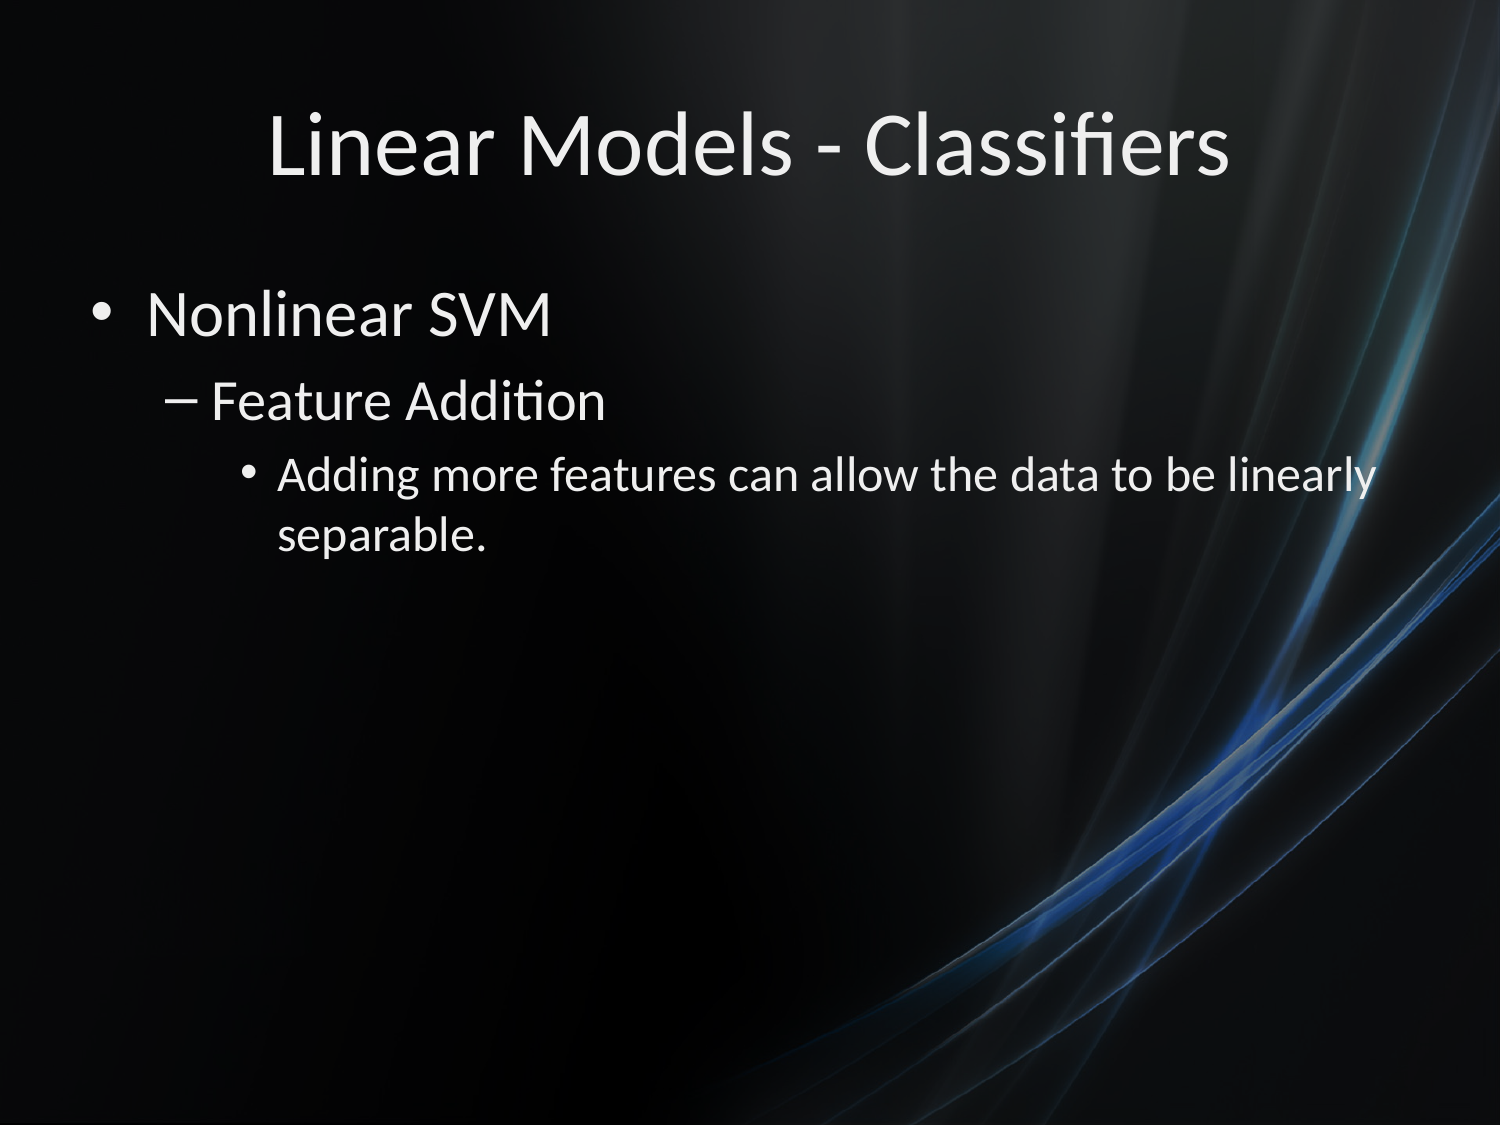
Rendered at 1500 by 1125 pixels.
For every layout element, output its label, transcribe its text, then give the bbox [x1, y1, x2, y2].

title Linear Models - Classifiers [75, 45, 1425, 233]
picture [0, 0, 1500, 1125]
list Nonlinear SVM Feature Addition Adding more features can allow the data to be linearly separable. [75, 262, 1425, 1005]
